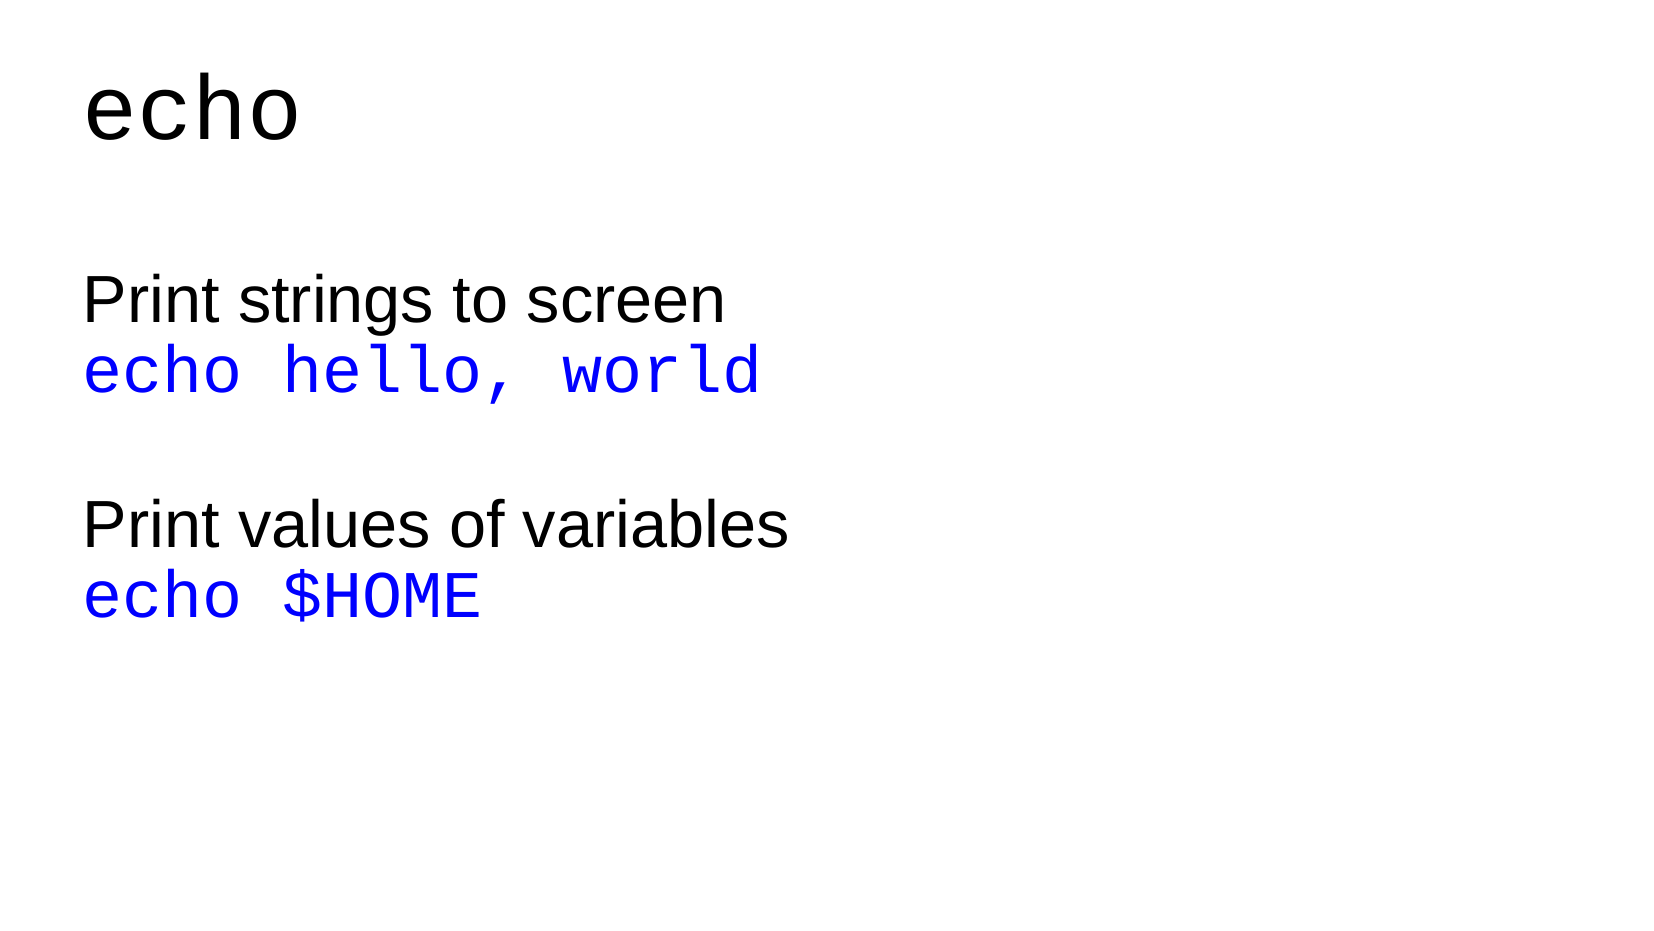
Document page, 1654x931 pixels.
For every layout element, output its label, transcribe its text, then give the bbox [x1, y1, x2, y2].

title echo [82, 37, 1571, 193]
subtitle Print strings to screen echo hello, world Print values of variables echo $HOME [82, 217, 1571, 758]
